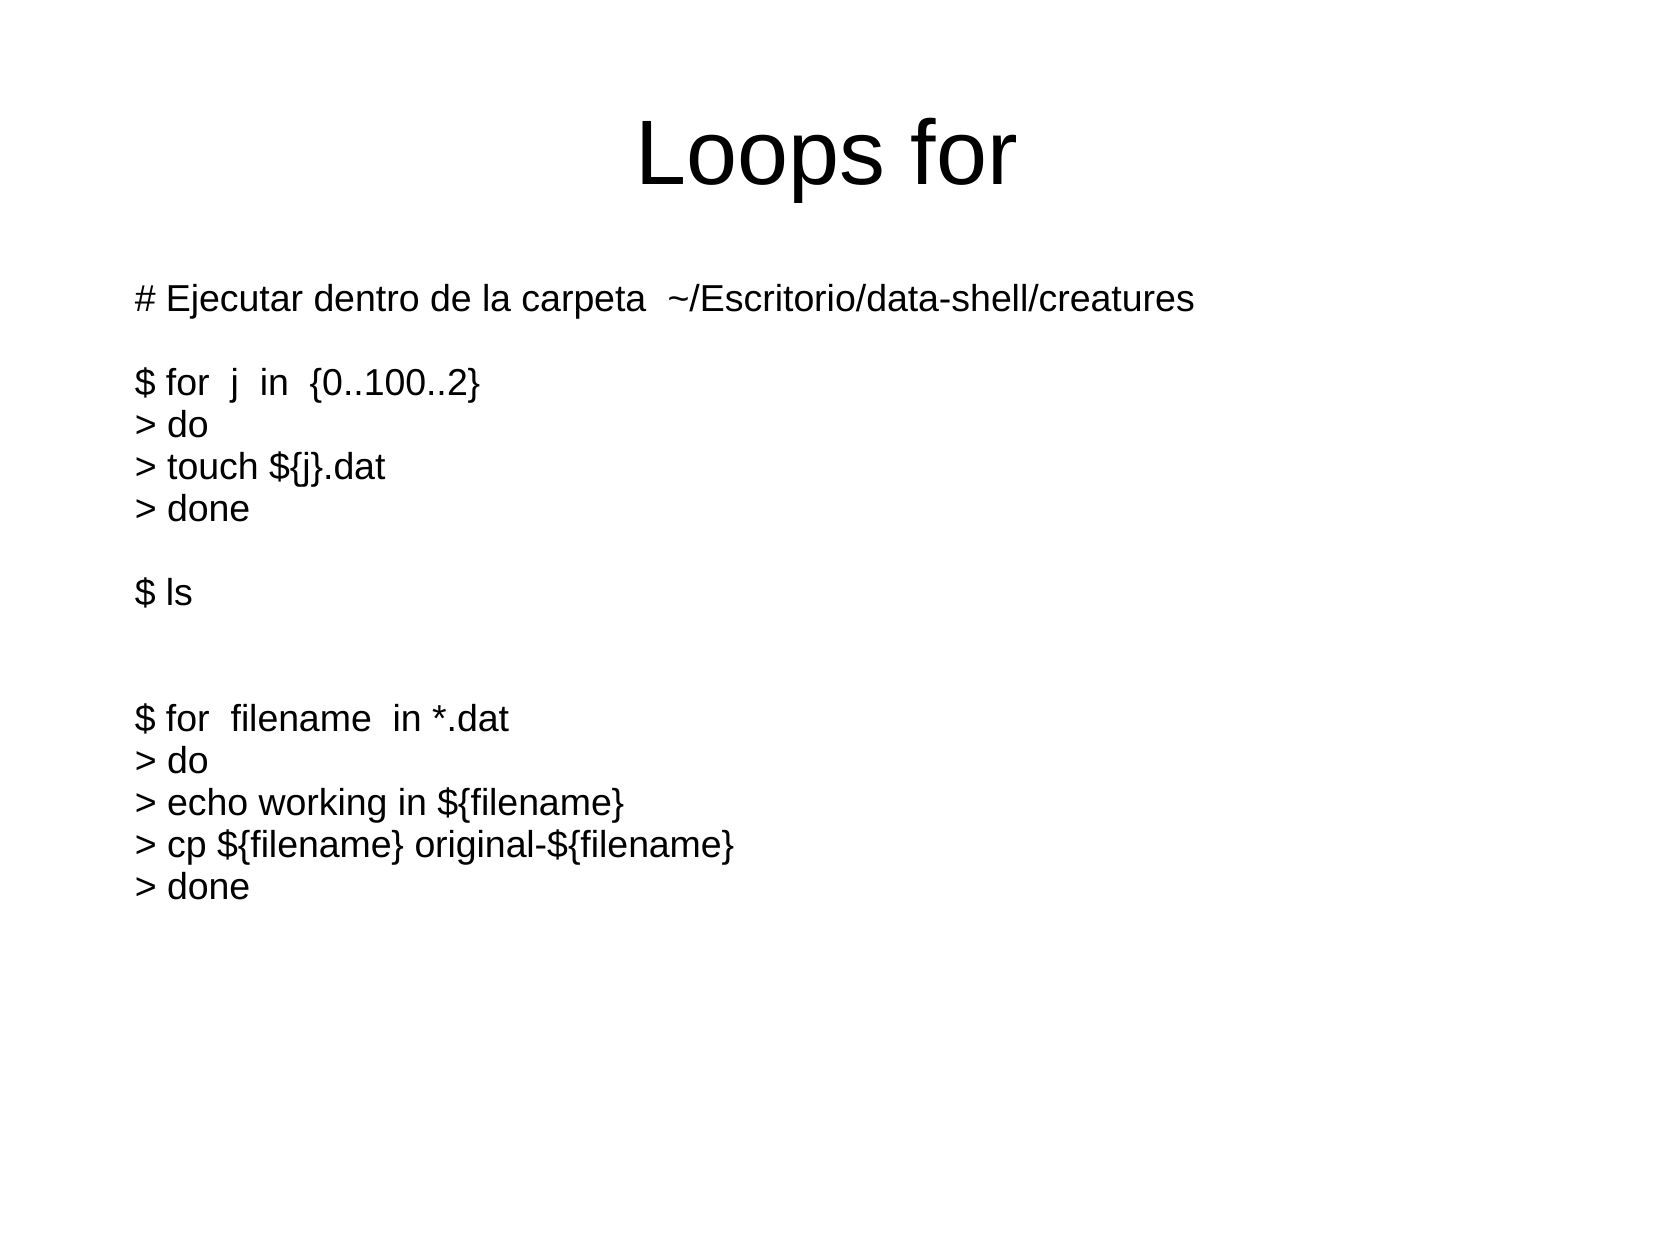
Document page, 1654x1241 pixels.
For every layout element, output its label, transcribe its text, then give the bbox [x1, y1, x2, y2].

title Loops for [82, 49, 1571, 257]
text_box # Ejecutar dentro de la carpeta ~/Escritorio/data-shell/creatures $ for j in {0..100..2} > do > touch ${j}.dat > done $ ls $ for filename in *.dat > do > echo working in ${filename} > cp ${filename} original-${filename} > done [120, 270, 1621, 957]
